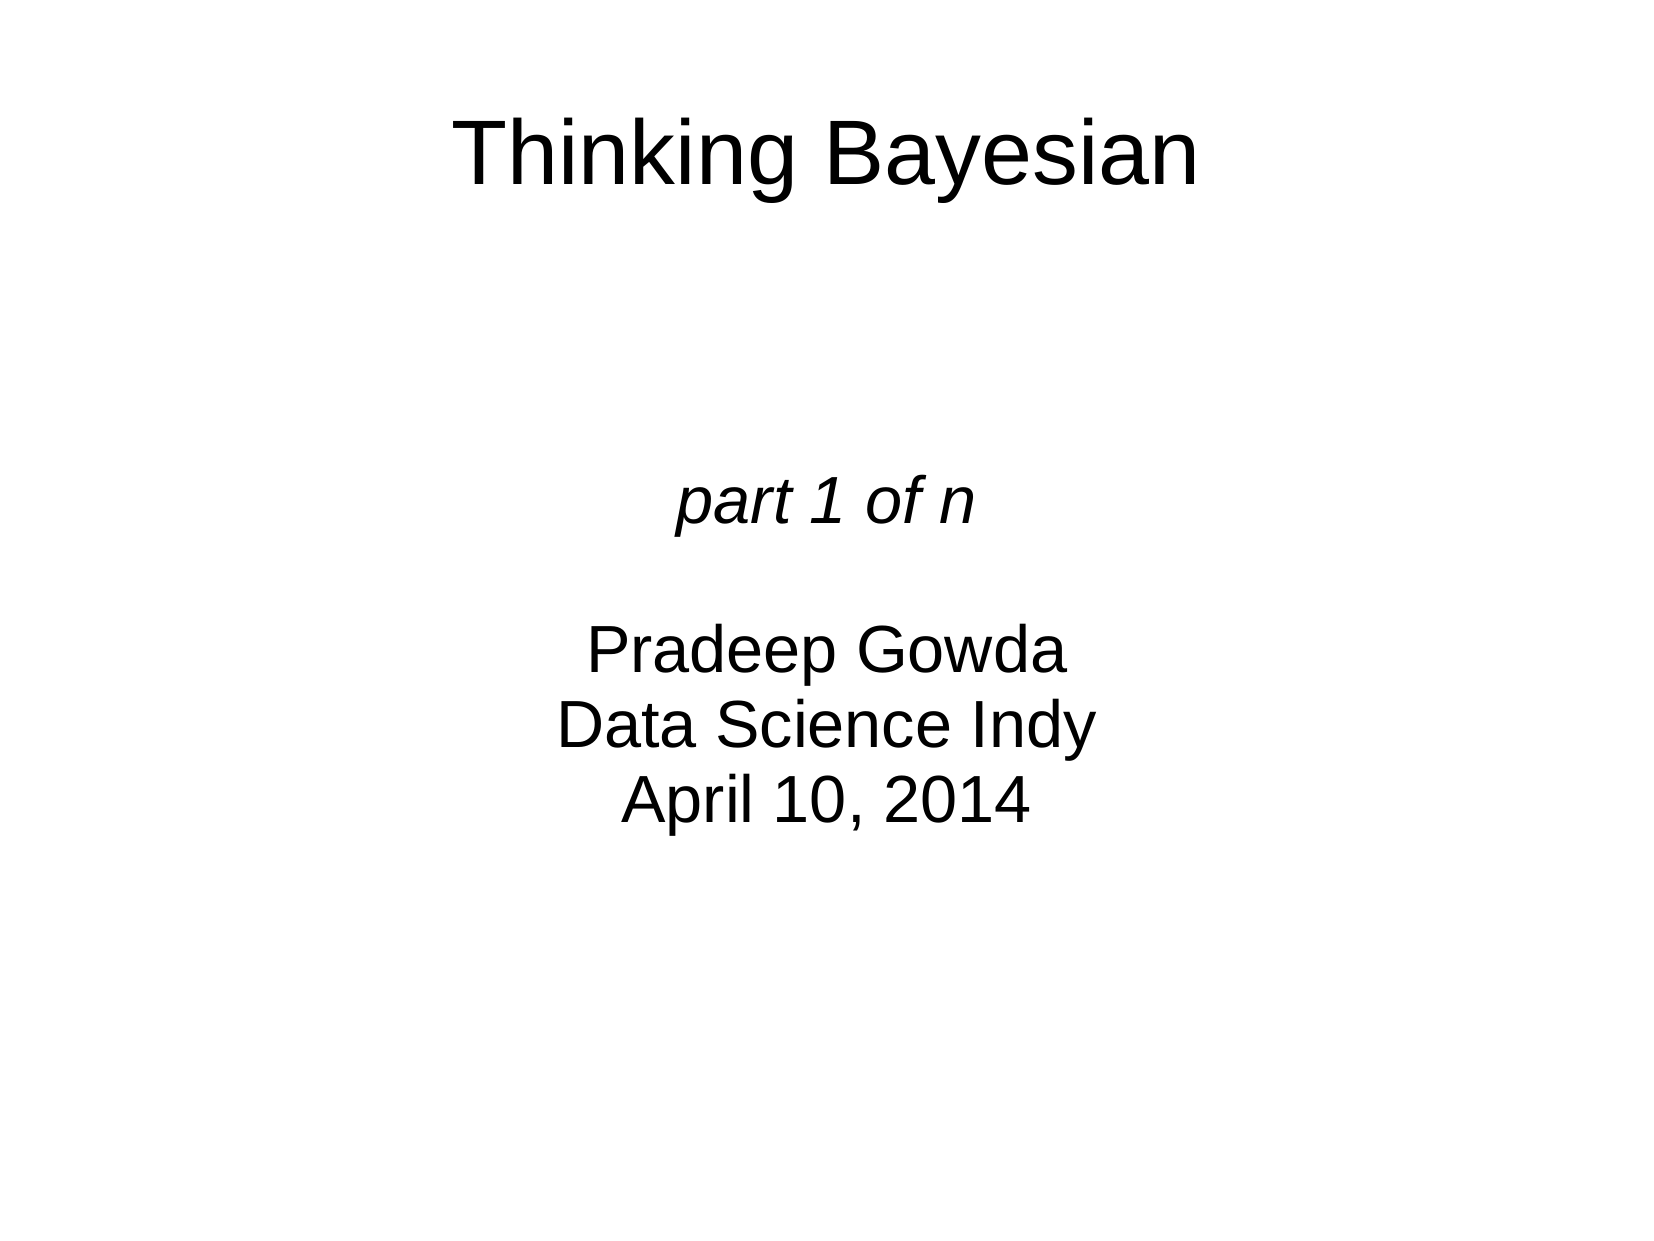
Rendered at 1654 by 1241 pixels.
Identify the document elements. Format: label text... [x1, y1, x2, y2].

subtitle part 1 of n Pradeep Gowda Data Science Indy April 10, 2014 [82, 290, 1571, 1010]
title Thinking Bayesian [82, 49, 1571, 257]
